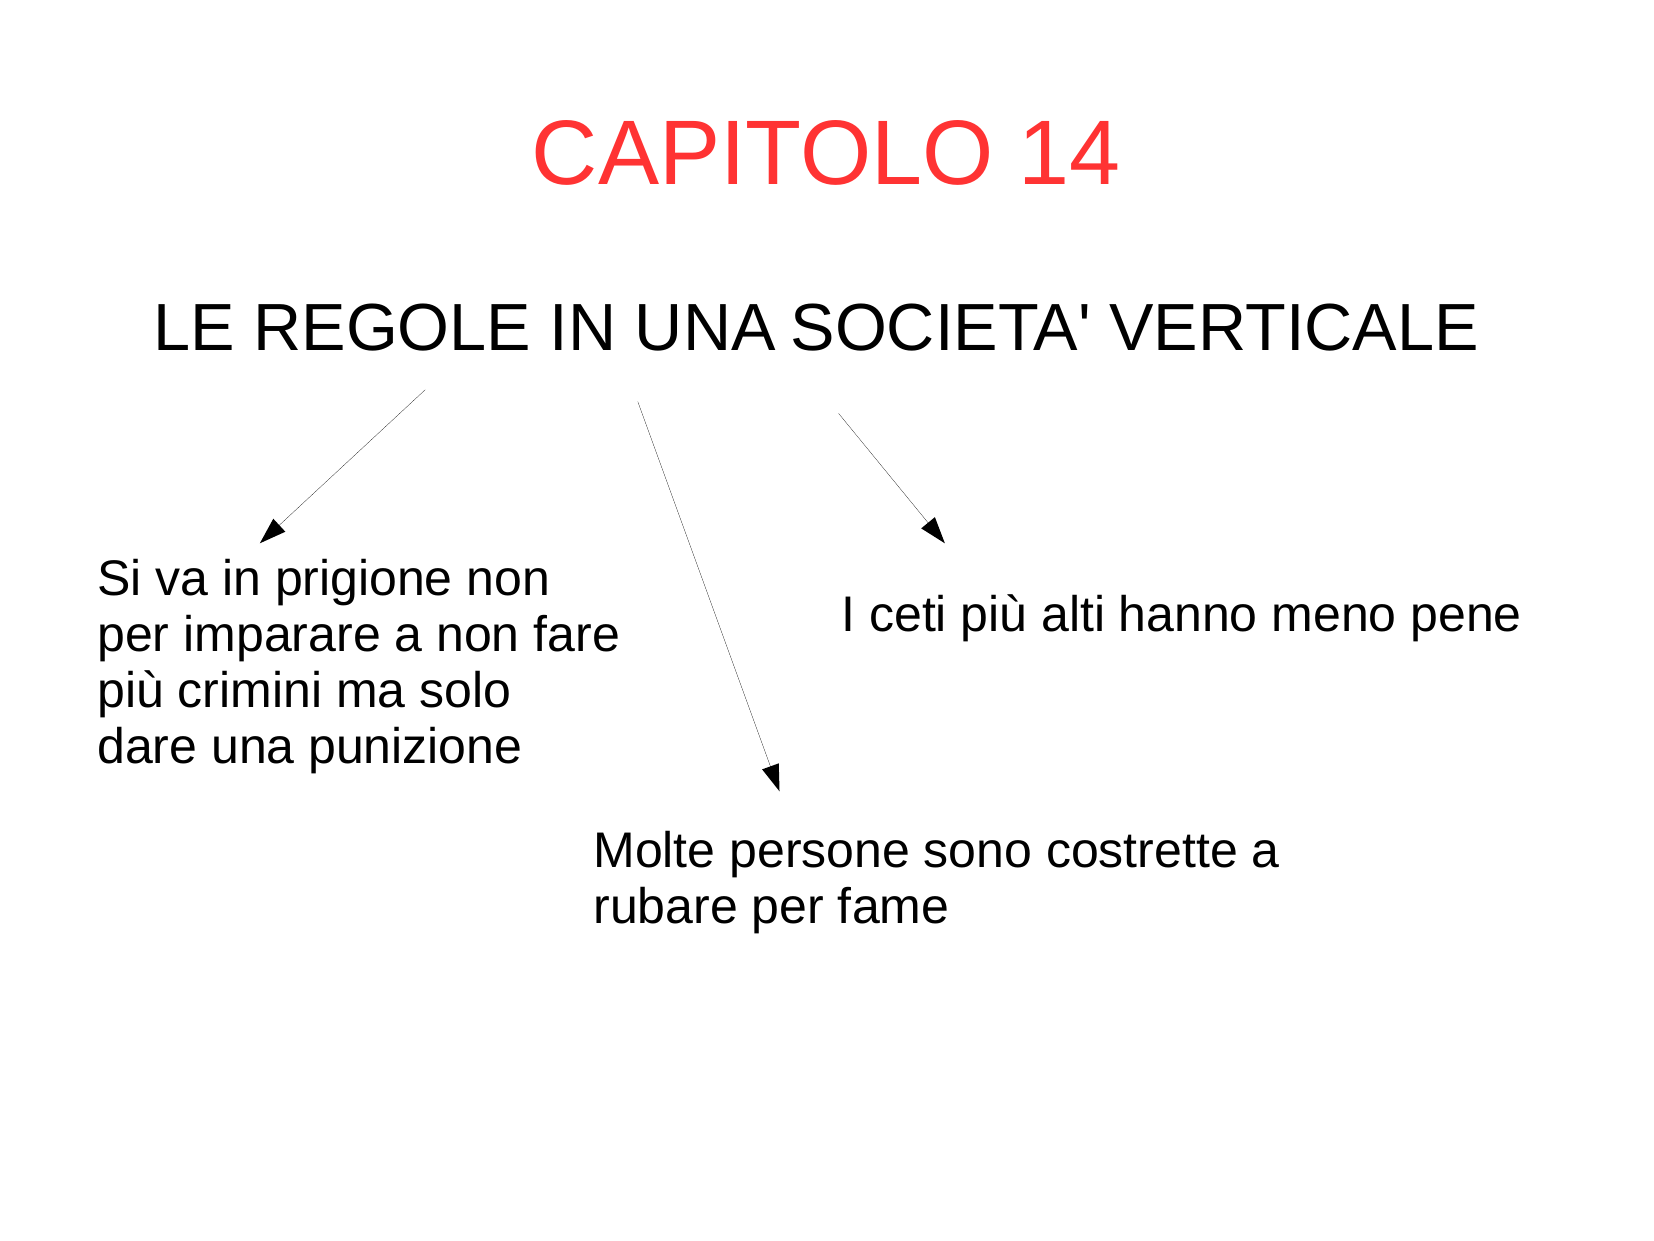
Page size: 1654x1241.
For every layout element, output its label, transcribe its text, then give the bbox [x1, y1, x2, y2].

text_box Si va in prigione non per imparare a non fare più crimini ma solo dare una punizione [82, 543, 638, 782]
text_box Molte persone sono costrette a rubare per fame [578, 814, 1347, 942]
title CAPITOLO 14 [82, 49, 1571, 257]
text_box I ceti più alti hanno meno pene [826, 578, 1560, 650]
list LE REGOLE IN UNA SOCIETA' VERTICALE [82, 290, 1571, 1010]
